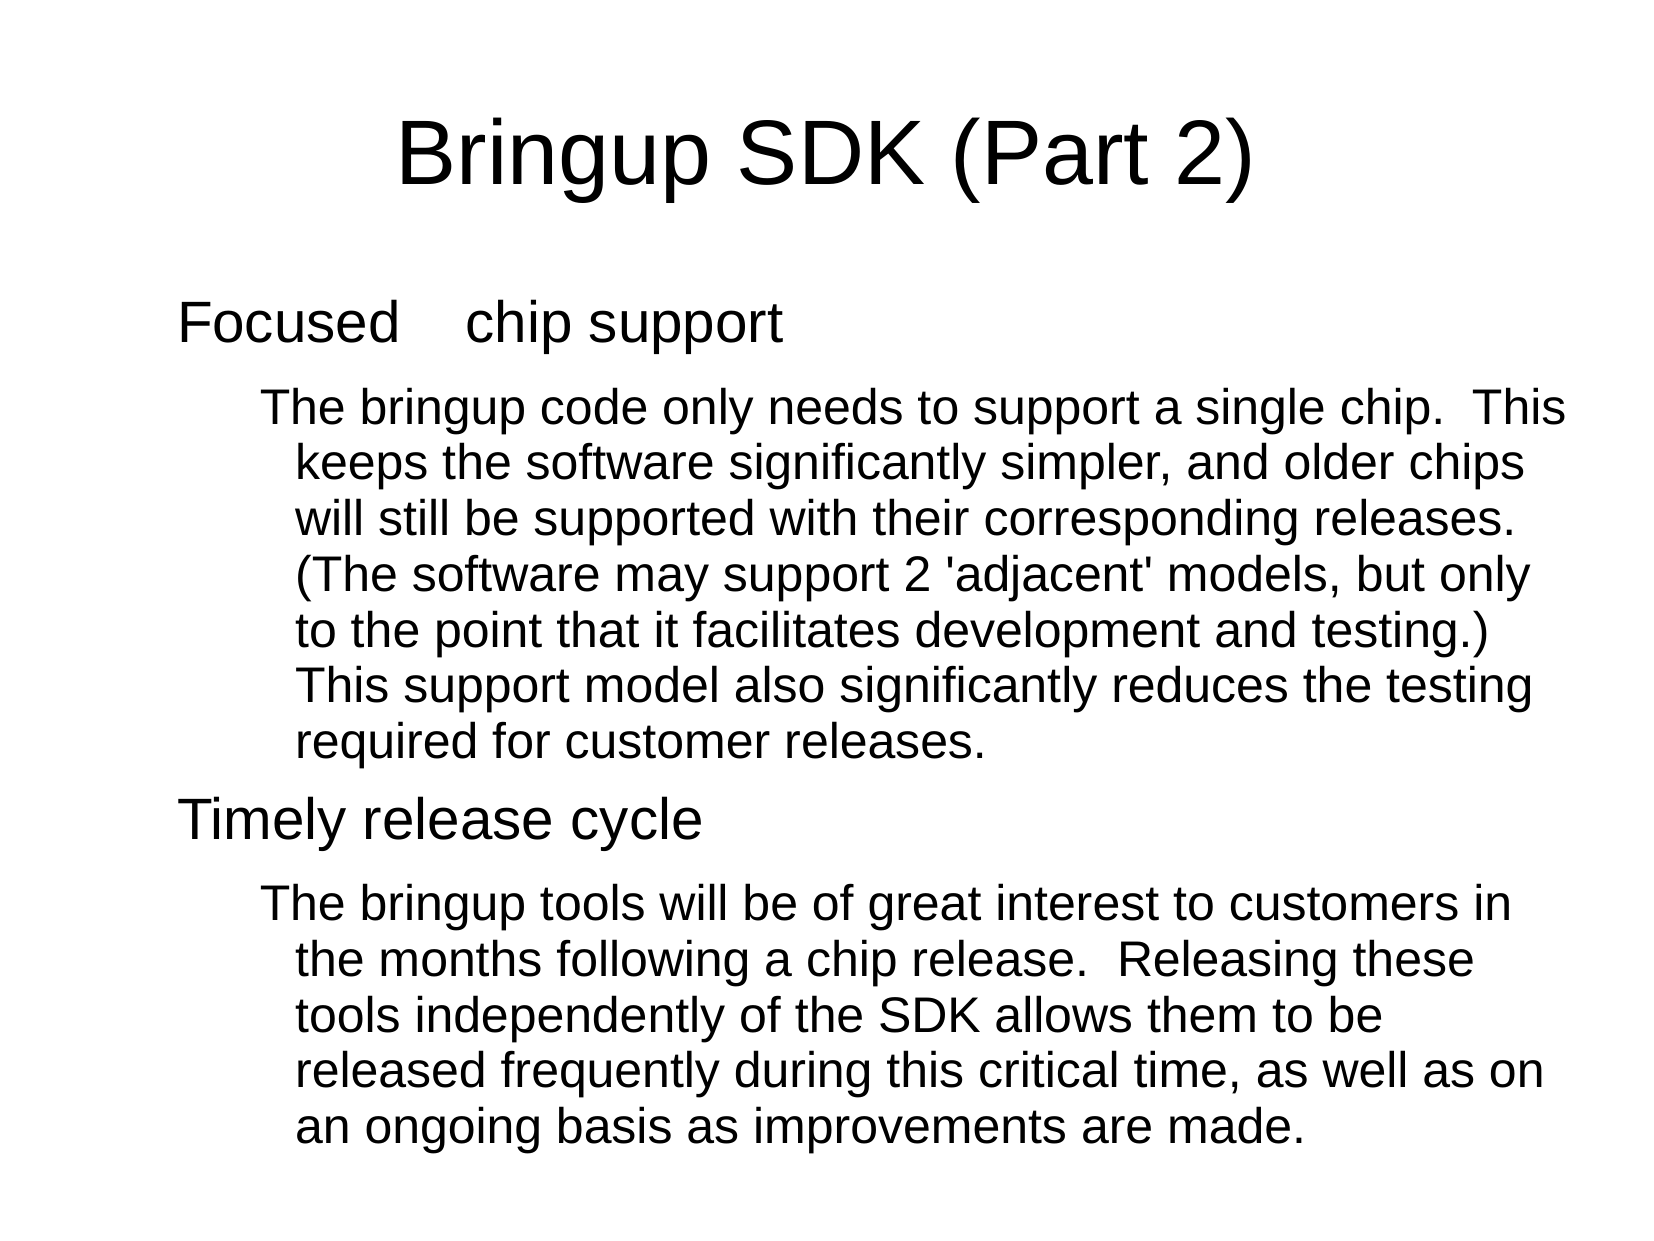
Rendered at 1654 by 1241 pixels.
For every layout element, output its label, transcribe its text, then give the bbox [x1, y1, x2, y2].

title Bringup SDK (Part 2) [82, 56, 1571, 250]
list Focused chip support The bringup code only needs to support a single chip. This keeps the software significantly simpler, and older chips will still be supported with their corresponding releases. (The software may support 2 'adjacent' models, but only to the point that it facilitates development and testing.) This support model also significantly reduces the testing required for customer releases. Timely release cycle The bringup tools will be of great interest to customers in the months following a chip release. Releasing these tools independently of the SDK allows them to be released frequently during this critical time, as well as on an ongoing basis as improvements are made. [82, 290, 1571, 1210]
